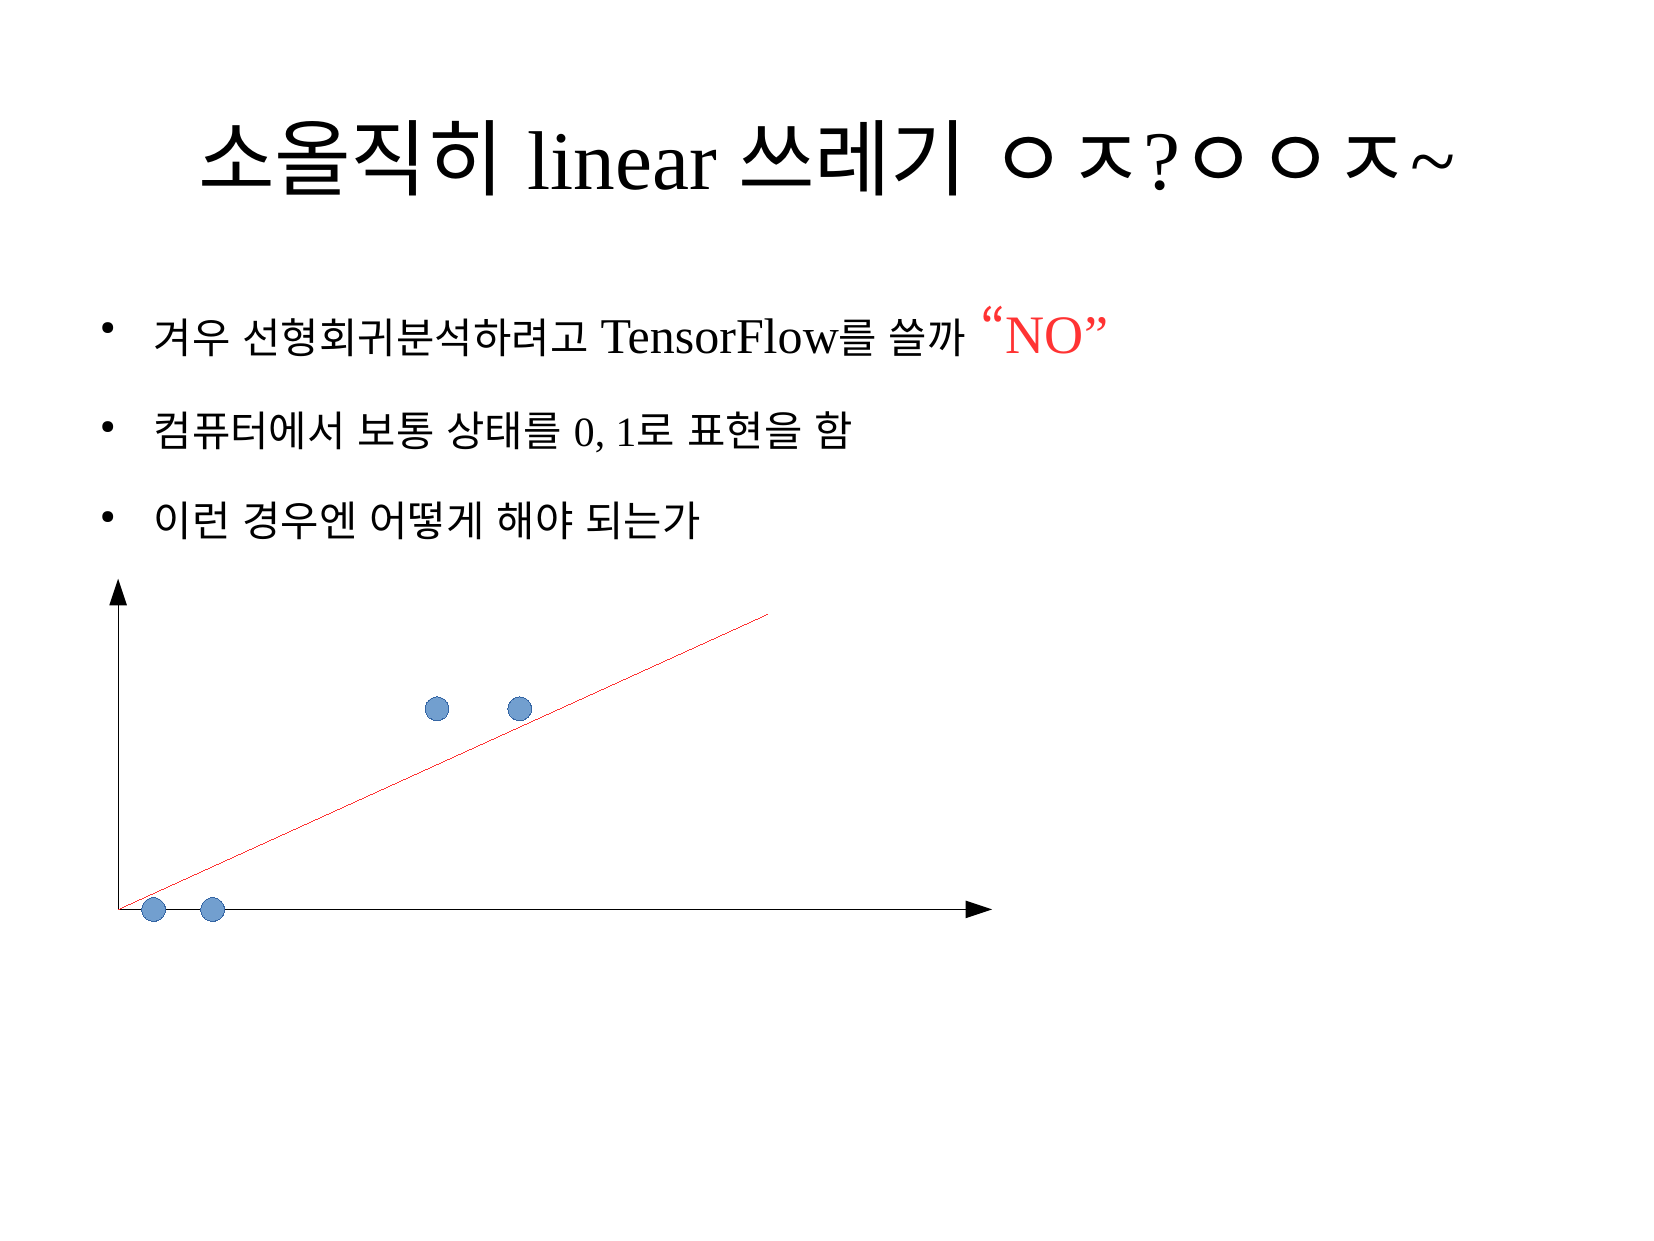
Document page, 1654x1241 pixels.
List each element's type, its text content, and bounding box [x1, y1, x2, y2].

text_box [141, 897, 166, 922]
title 소올직히 linear 쓰레기 ㅇㅈ?ㅇㅇㅈ~ [82, 49, 1571, 257]
text_box [200, 897, 225, 922]
list 겨우 선형회귀분석하려고 TensorFlow를 쓸까 “NO” 컴퓨터에서 보통 상태를 0, 1로 표현을 함 이런 경우엔 어떻게 해야 되는가 [82, 290, 1571, 1010]
text_box [507, 696, 532, 721]
text_box [425, 696, 449, 721]
